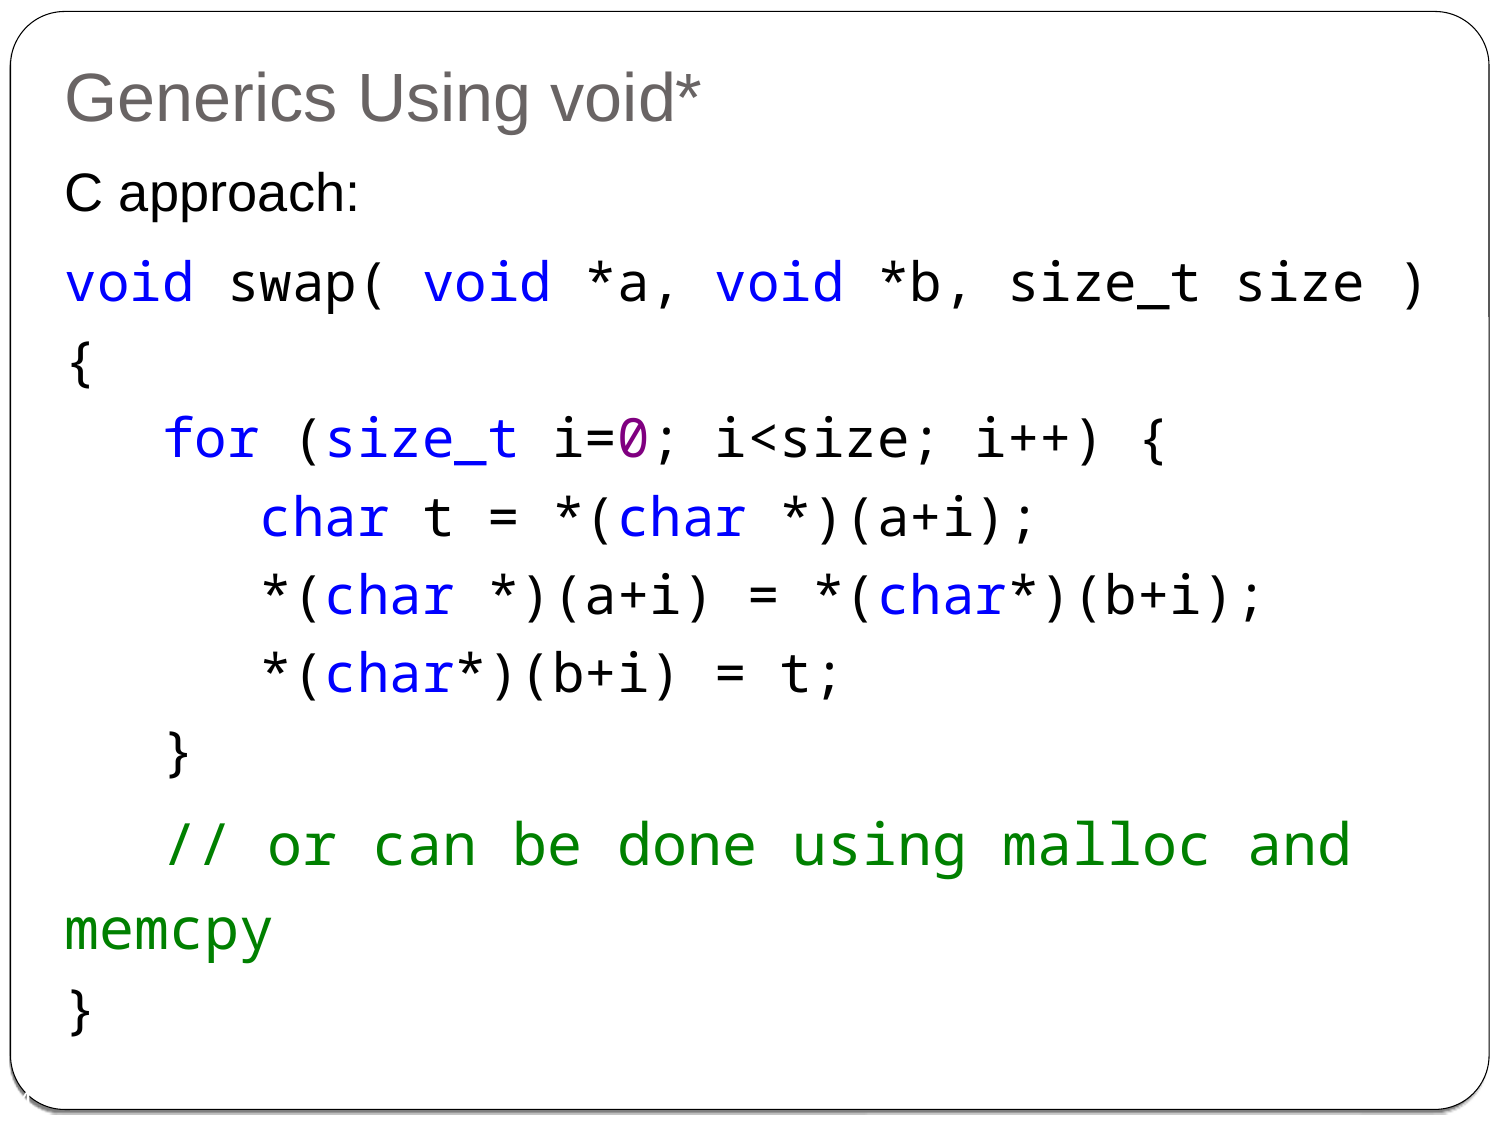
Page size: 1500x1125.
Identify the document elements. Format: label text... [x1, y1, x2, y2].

slide_number <number> [0, 1074, 50, 1125]
list C approach: void swap( void *a, void *b, size_t size ) { for (size_t i=0; i<size; i++) { char t = *(char *)(a+i); *(char *)(a+i) = *(char*)(b+i); *(char*)(b+i) = t; } // or can be done using malloc and memcpy } [50, 149, 1500, 1088]
title Generics Using void* [50, 45, 1450, 149]
